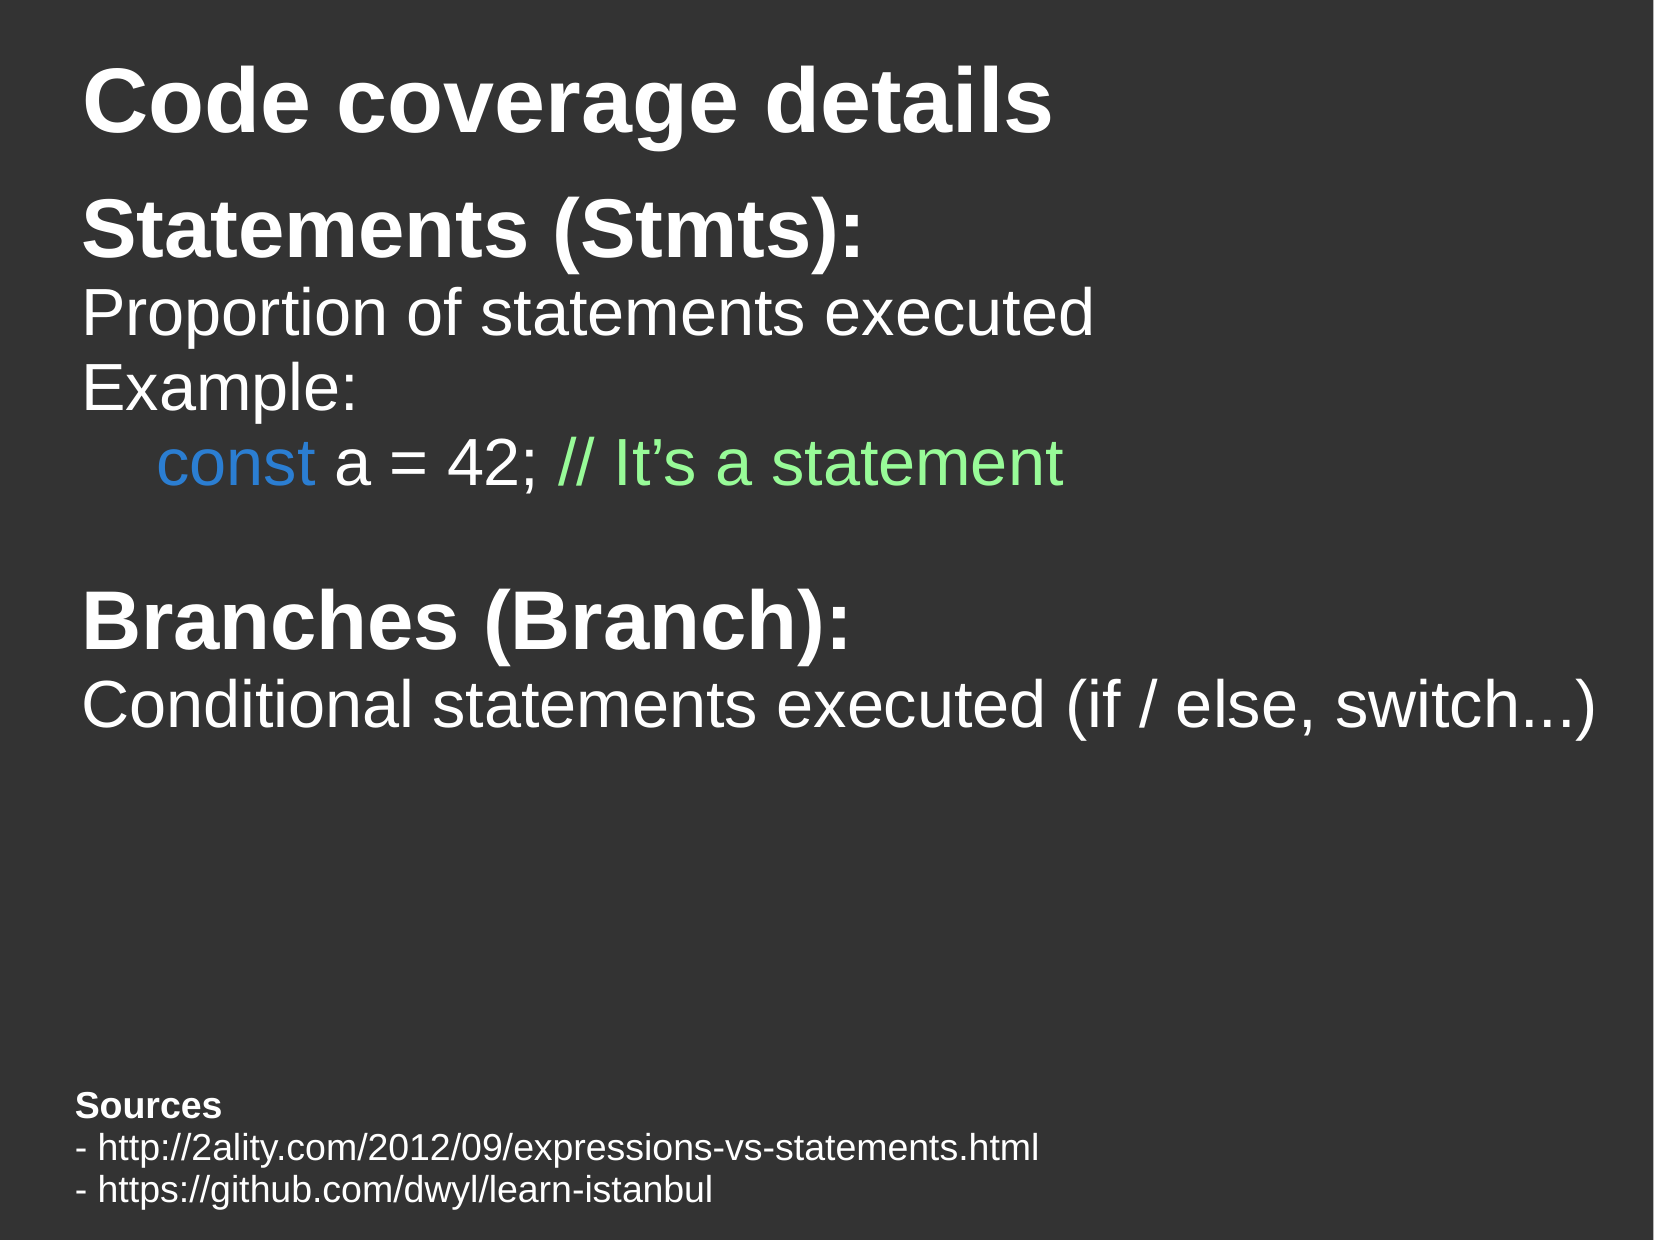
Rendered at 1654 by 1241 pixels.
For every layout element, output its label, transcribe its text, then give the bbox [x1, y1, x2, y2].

title Code coverage details [82, 49, 1571, 182]
text_box Sources - http://2ality.com/2012/09/expressions-vs-statements.html - https://github.com/dwyl/learn-istanbul [60, 1077, 1546, 1241]
title Statements (Stmts): Proportion of statements executed Example: const a = 42; // It’s a statement Branches (Branch): Conditional statements executed (if / else, switch...) [81, 182, 1606, 743]
